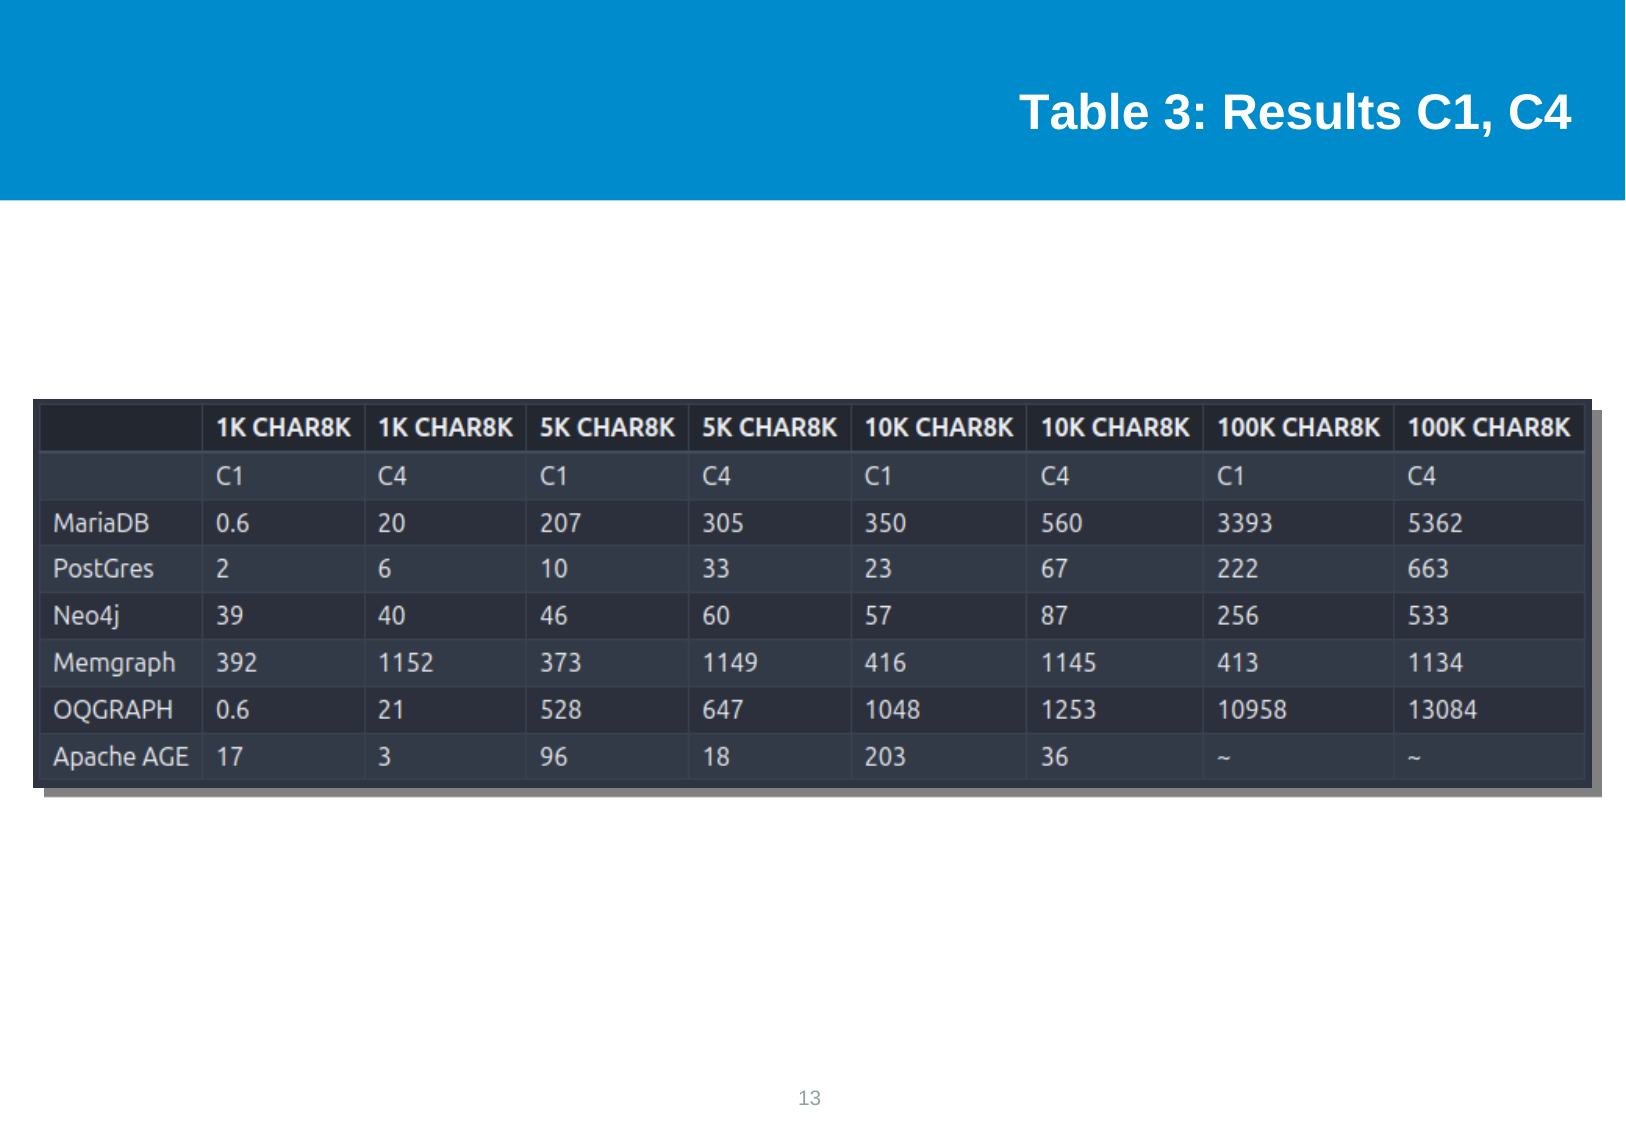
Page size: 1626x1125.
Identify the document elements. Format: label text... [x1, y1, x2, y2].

picture [33, 399, 1592, 788]
title Table 3: Results C1, C4 [121, 37, 1573, 188]
